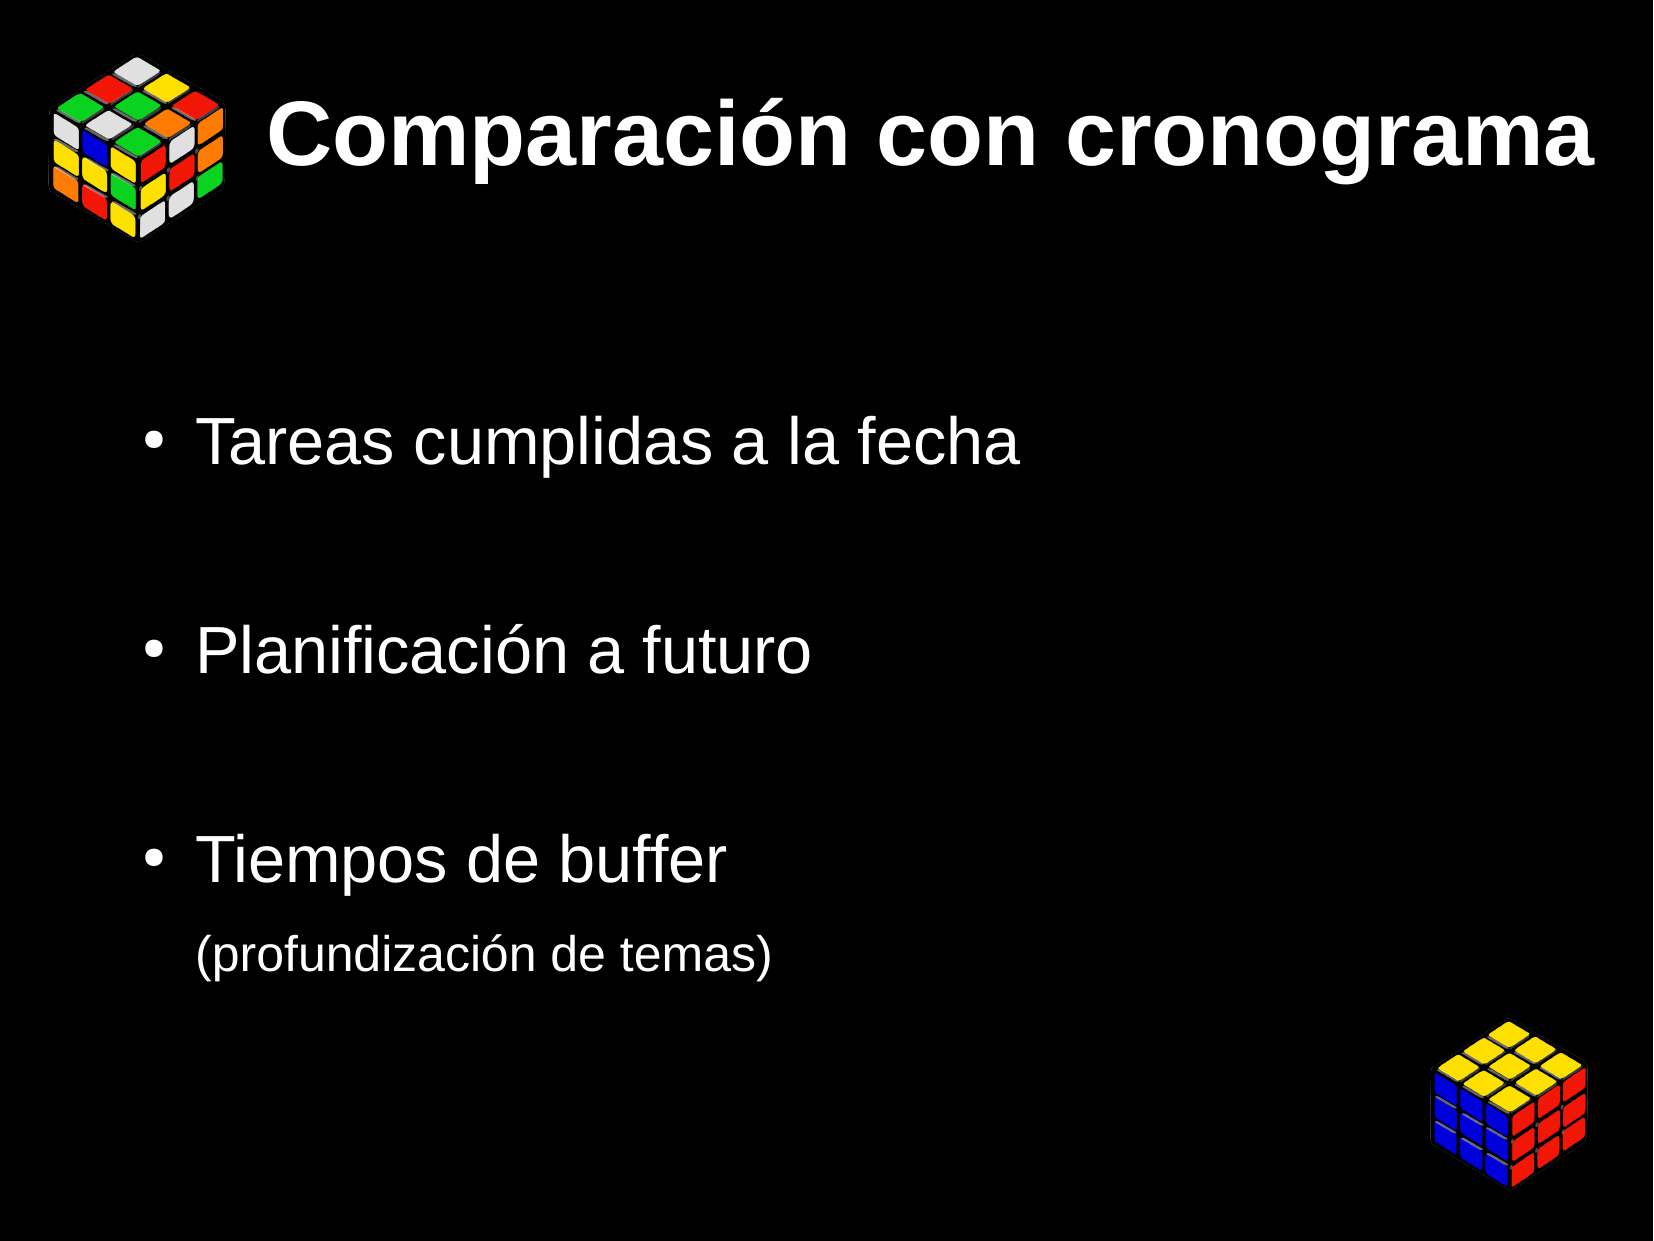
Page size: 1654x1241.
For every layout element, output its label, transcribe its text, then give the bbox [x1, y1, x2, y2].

list Tareas cumplidas a la fecha Planificación a futuro Tiempos de buffer (profundización de temas) [124, 300, 1612, 1119]
picture [1387, 900, 1653, 1241]
picture [0, 0, 300, 338]
title Comparación con cronograma [300, 37, 1653, 230]
